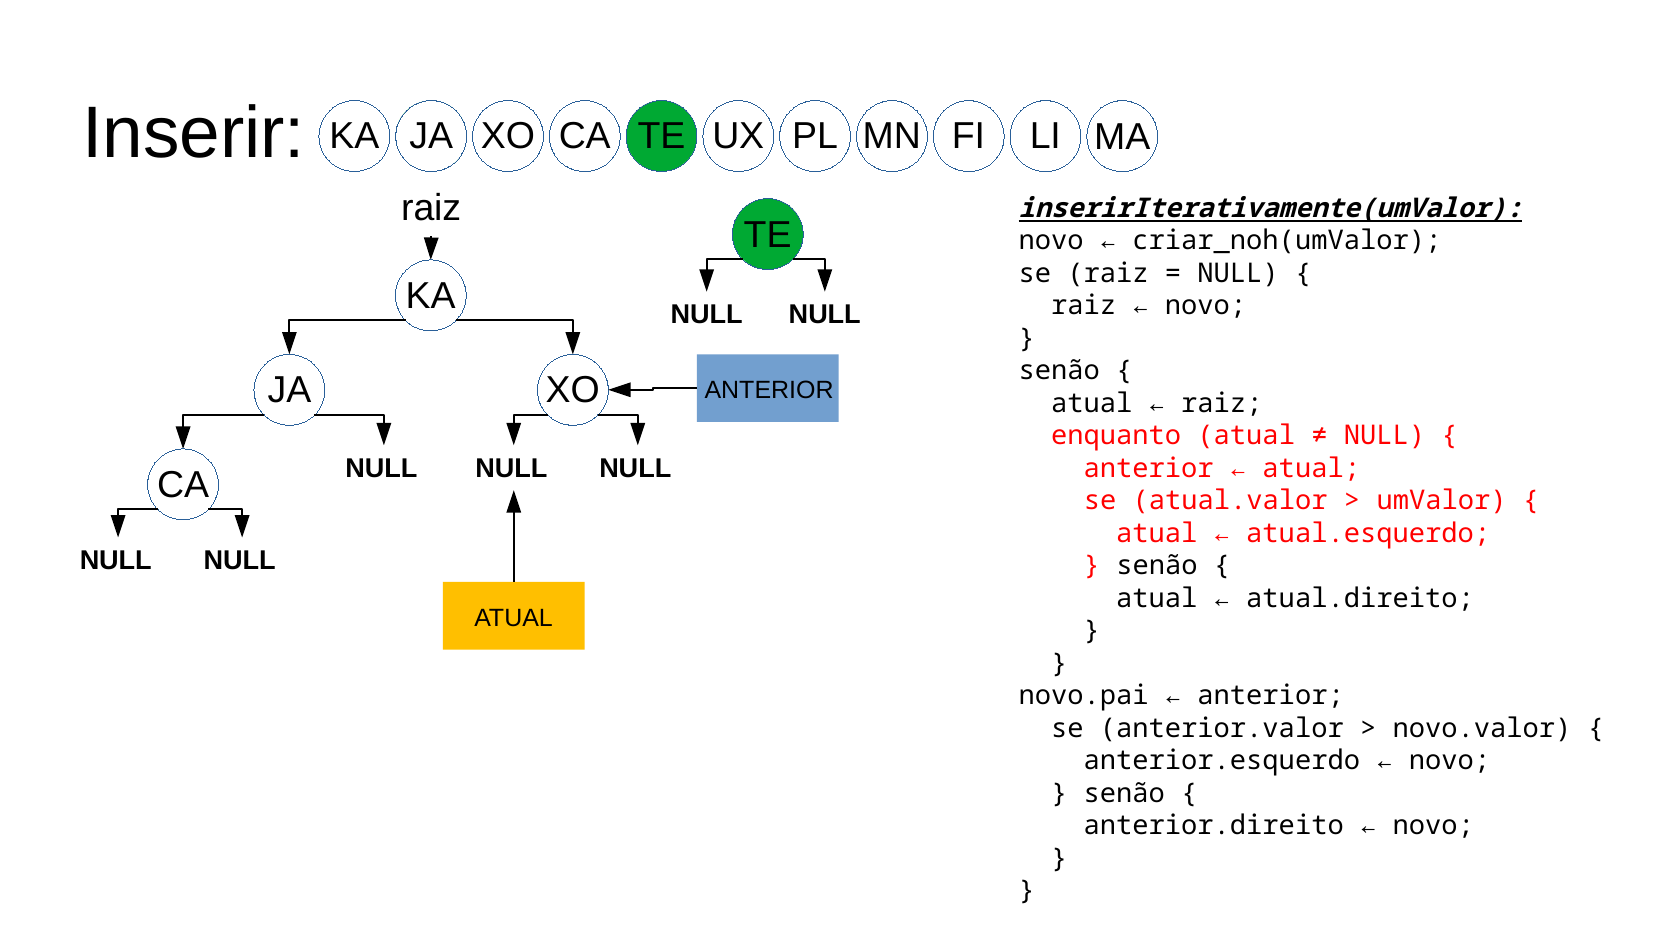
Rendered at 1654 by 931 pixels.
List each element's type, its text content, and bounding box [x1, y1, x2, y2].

text_box XO [472, 100, 544, 172]
text_box [442, 581, 585, 650]
text_box NULL [64, 537, 172, 583]
text_box [696, 412, 839, 422]
text_box LI [1010, 100, 1081, 172]
text_box CA [549, 100, 621, 172]
text_box TE [732, 198, 804, 270]
text_box NULL [774, 291, 876, 337]
text_box [744, 118, 786, 206]
text_box ATUAL [459, 596, 573, 640]
text_box PL [784, 100, 851, 172]
title Inserir: [82, 54, 1571, 211]
text_box KA [318, 100, 390, 172]
text_box NULL [584, 445, 691, 491]
text_box inserirIterativamente(umValor): novo ← criar_noh(umValor); se (raiz = NULL) { raiz ← novo; } senão { atual ← raiz; enquanto (atual ≠ NULL) { anterior ← atual; se (atual.valor > umValor) { atual ← atual.esquerdo; } senão { atual ← atual.direito; } } novo.pai ← anterior; se (anterior.valor > novo.valor) { anterior.esquerdo ← novo; } senão { anterior.direito ← novo; } } [1003, 182, 1654, 931]
text_box NULL [655, 291, 758, 337]
text_box XO [537, 354, 609, 426]
text_box ANTERIOR [689, 368, 851, 412]
text_box NULL [330, 445, 438, 491]
text_box CA [147, 448, 219, 520]
text_box FI [933, 100, 1005, 172]
text_box NULL [460, 445, 567, 491]
text_box UX [702, 100, 769, 172]
text_box [696, 354, 839, 368]
text_box MA [1086, 100, 1158, 172]
text_box MN [856, 100, 928, 172]
text_box KA [395, 259, 467, 331]
text_box JA [253, 354, 325, 426]
text_box JA [395, 100, 467, 172]
text_box NULL [188, 537, 296, 583]
text_box TE [626, 100, 697, 172]
text_box raiz [386, 179, 477, 237]
